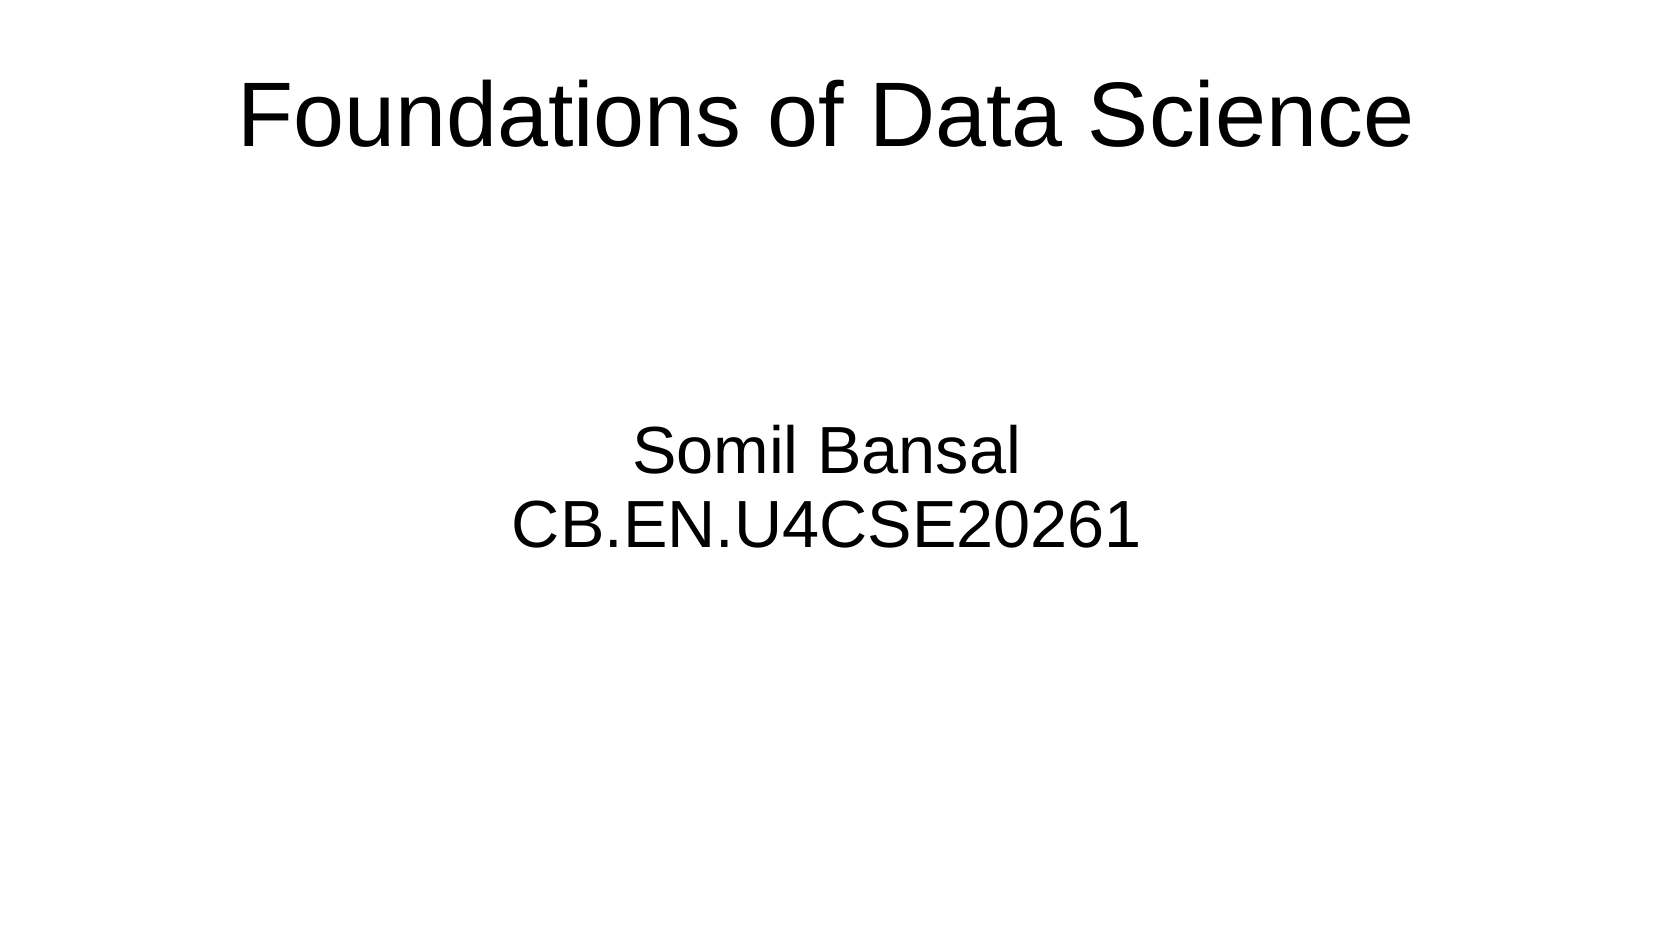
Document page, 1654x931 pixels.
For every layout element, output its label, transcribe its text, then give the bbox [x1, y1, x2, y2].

subtitle Somil Bansal CB.EN.U4CSE20261 [82, 217, 1571, 758]
title Foundations of Data Science [82, 37, 1571, 193]
